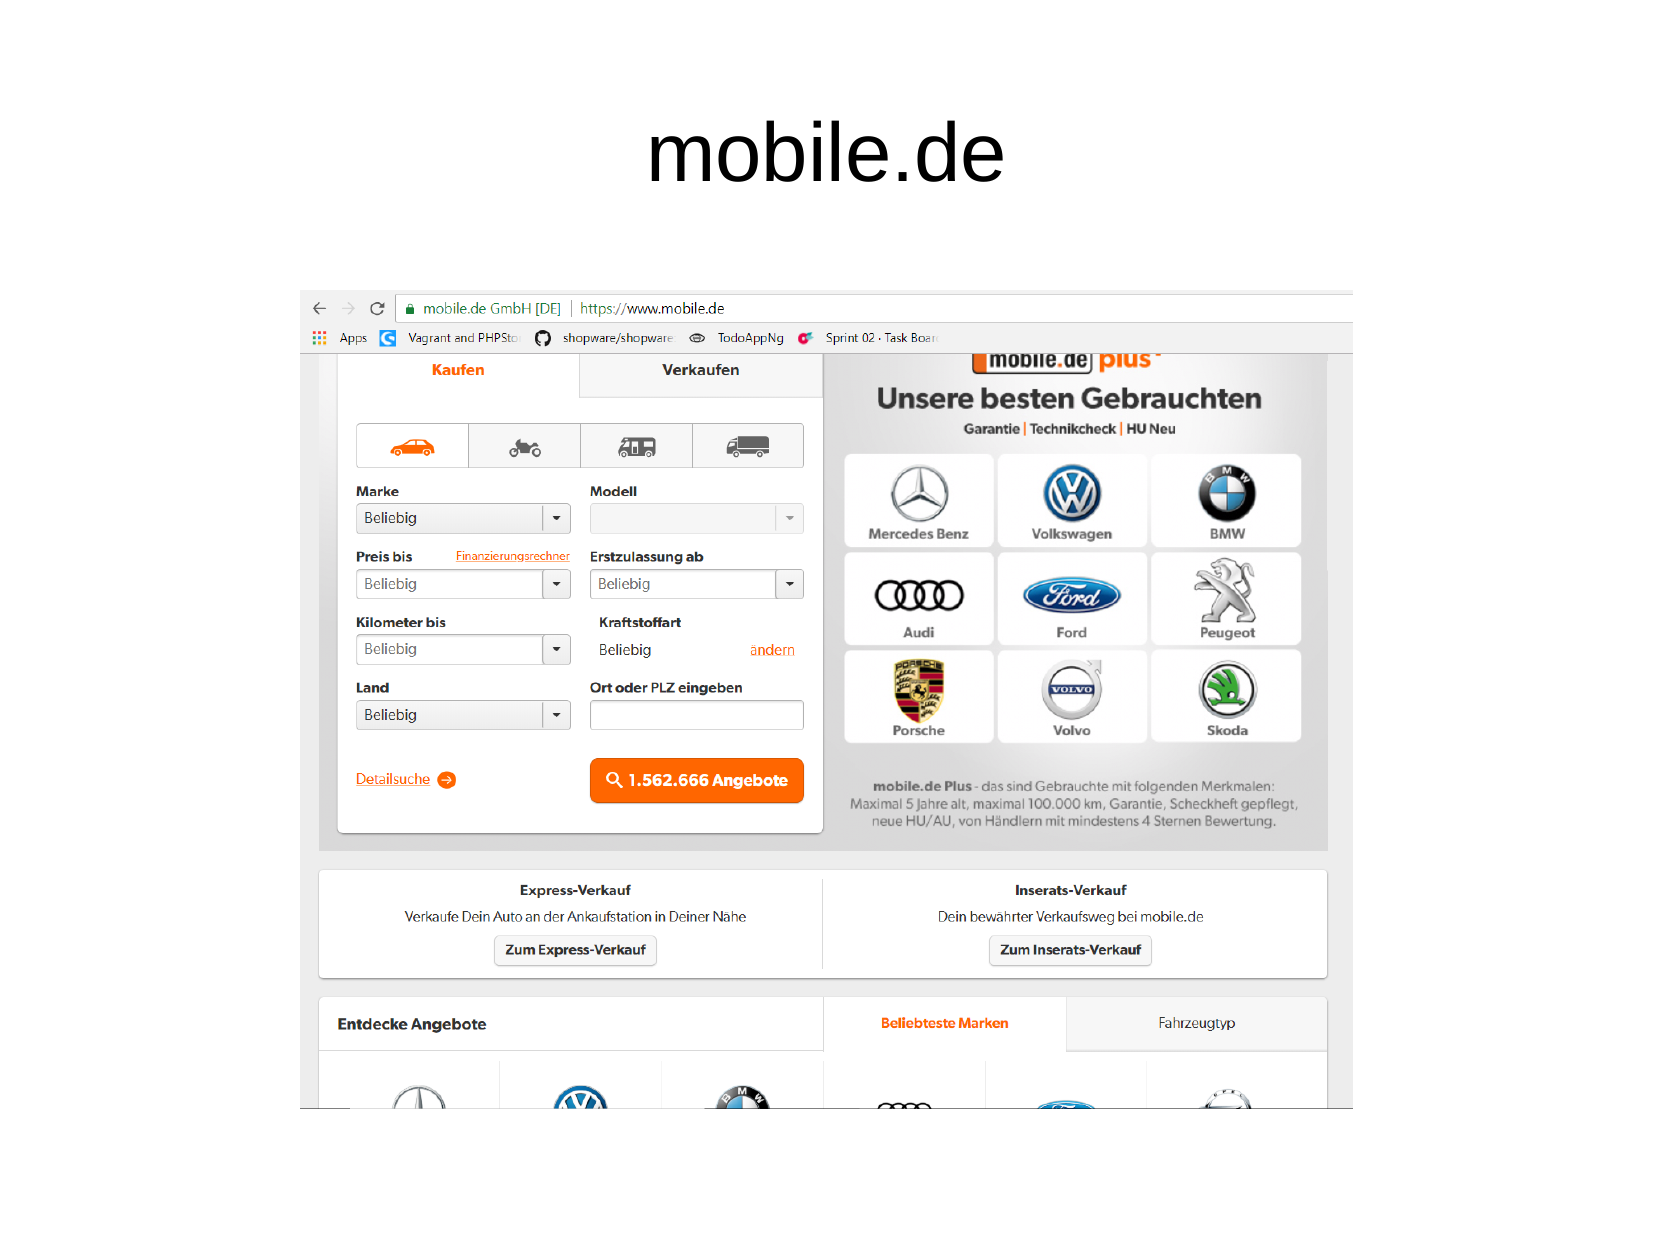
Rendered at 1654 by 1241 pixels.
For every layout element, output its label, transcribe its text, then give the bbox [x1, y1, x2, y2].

title mobile.de [82, 49, 1571, 257]
picture [300, 290, 1353, 1109]
